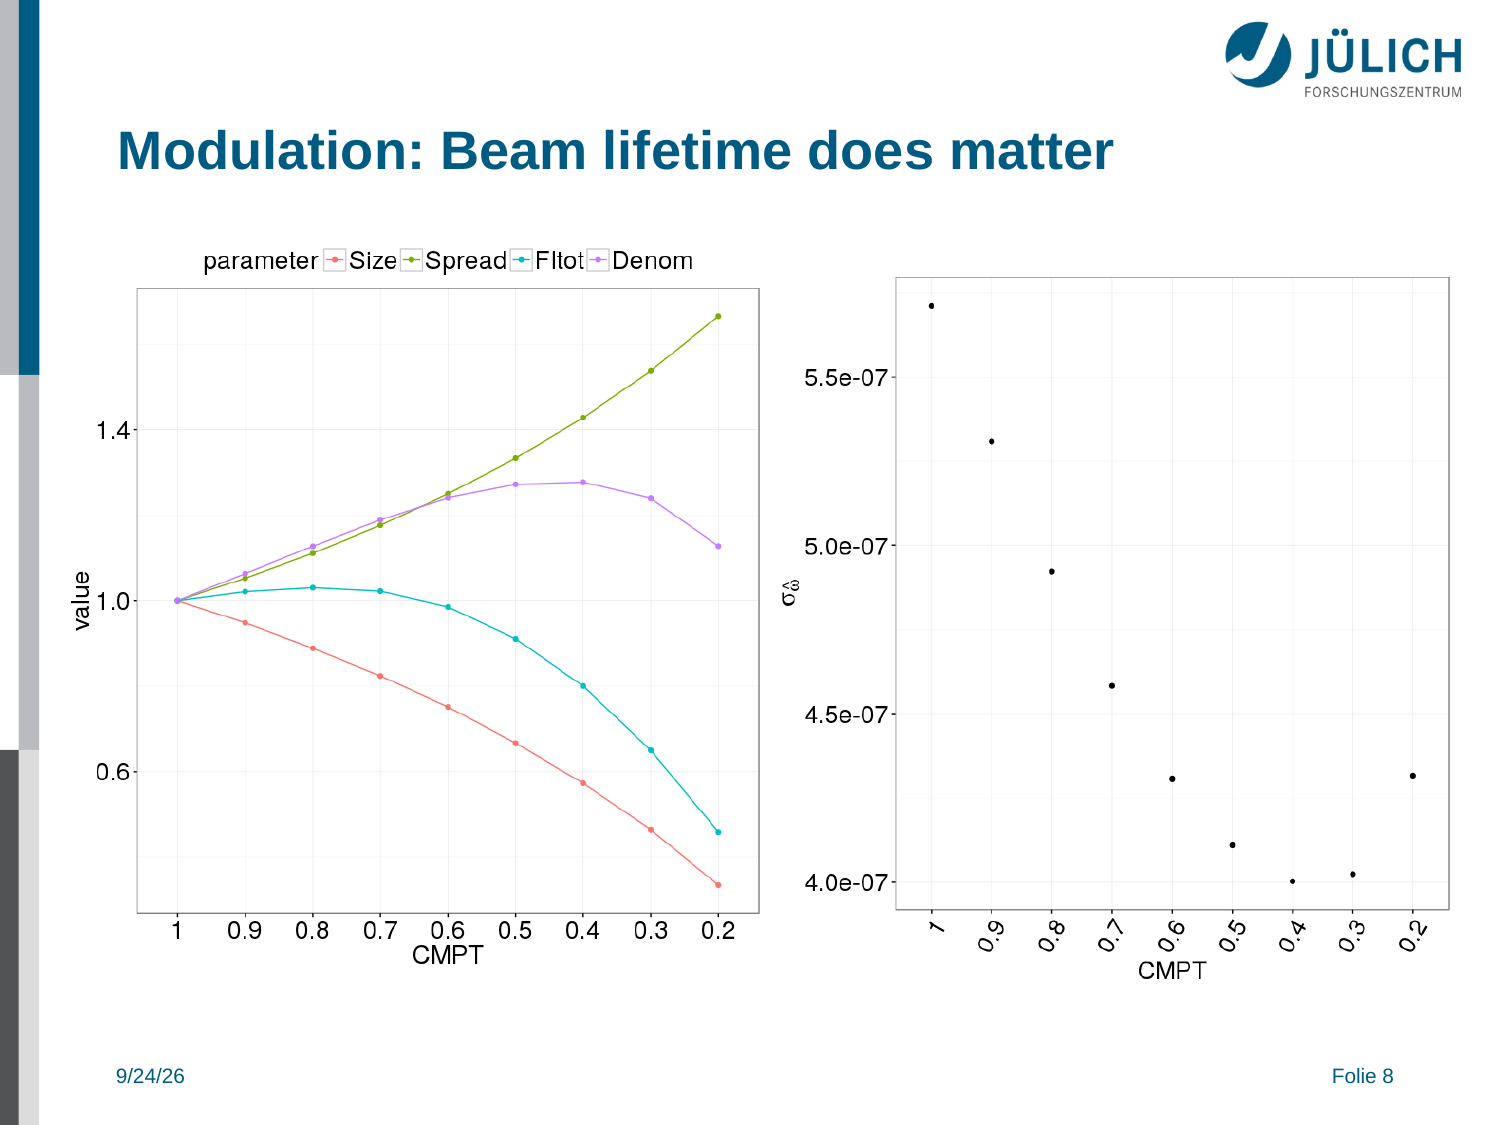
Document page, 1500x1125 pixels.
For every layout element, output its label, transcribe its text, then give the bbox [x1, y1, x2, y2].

title Modulation: Beam lifetime does matter [117, 99, 1393, 196]
picture [60, 224, 766, 974]
picture [1224, 20, 1461, 97]
picture [771, 269, 1456, 989]
